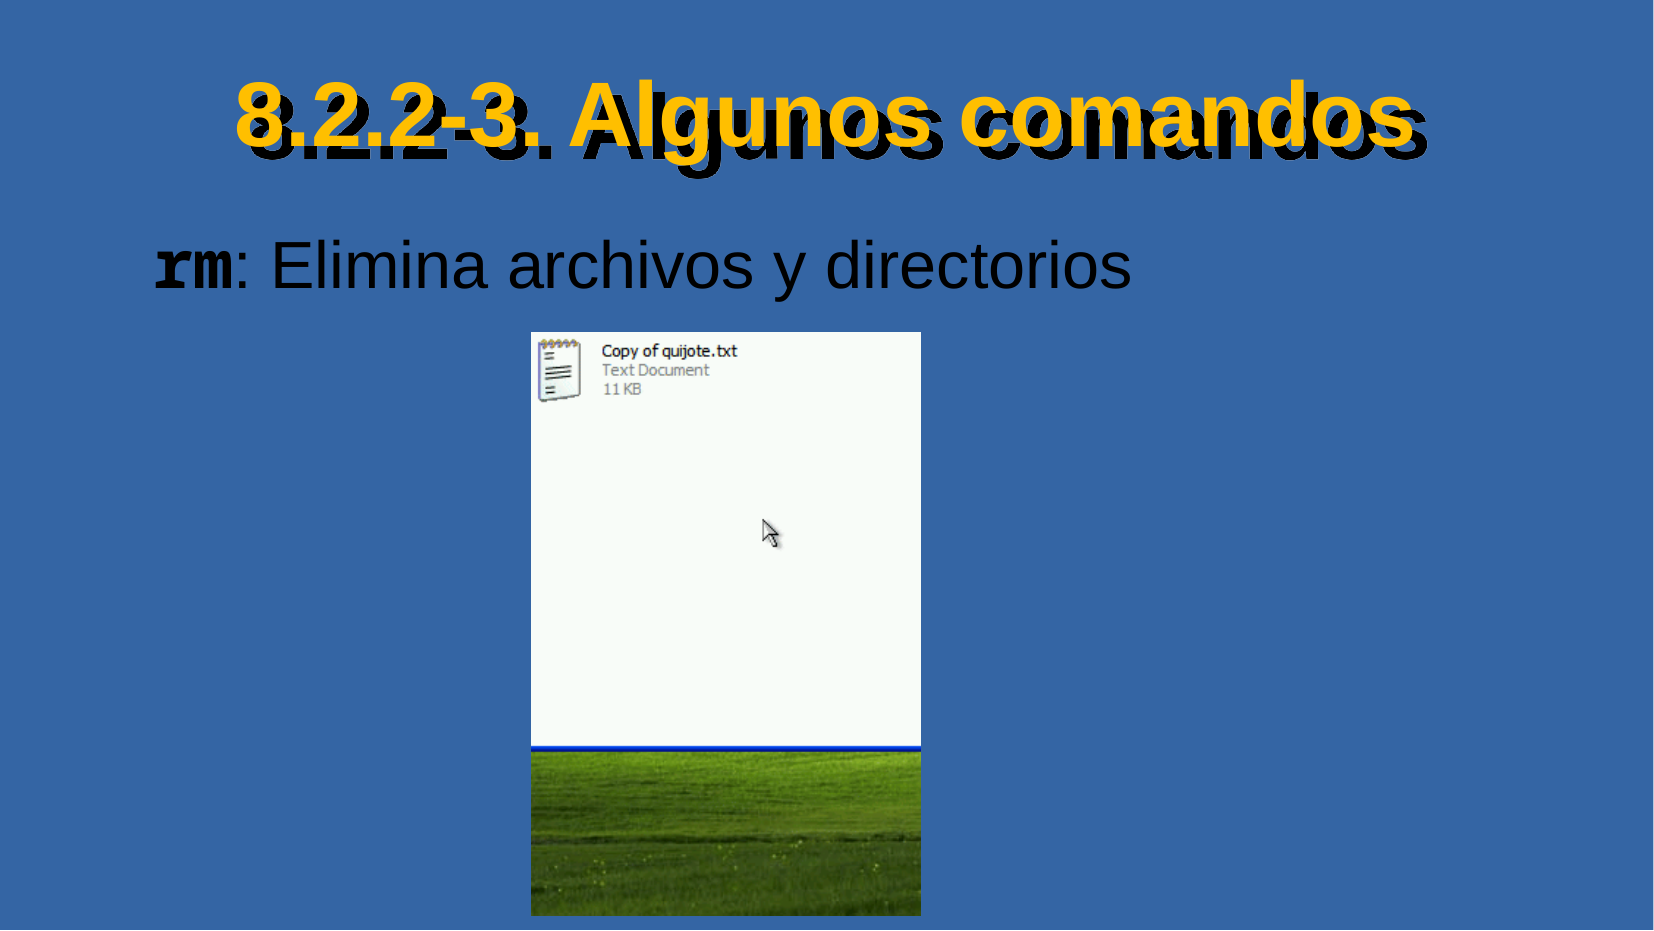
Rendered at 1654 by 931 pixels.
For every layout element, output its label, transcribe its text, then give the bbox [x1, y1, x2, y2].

picture [531, 332, 921, 916]
title 8.2.2-3. Algunos comandos [82, 37, 1571, 193]
list rm: Elimina archivos y directorios [82, 217, 1571, 758]
